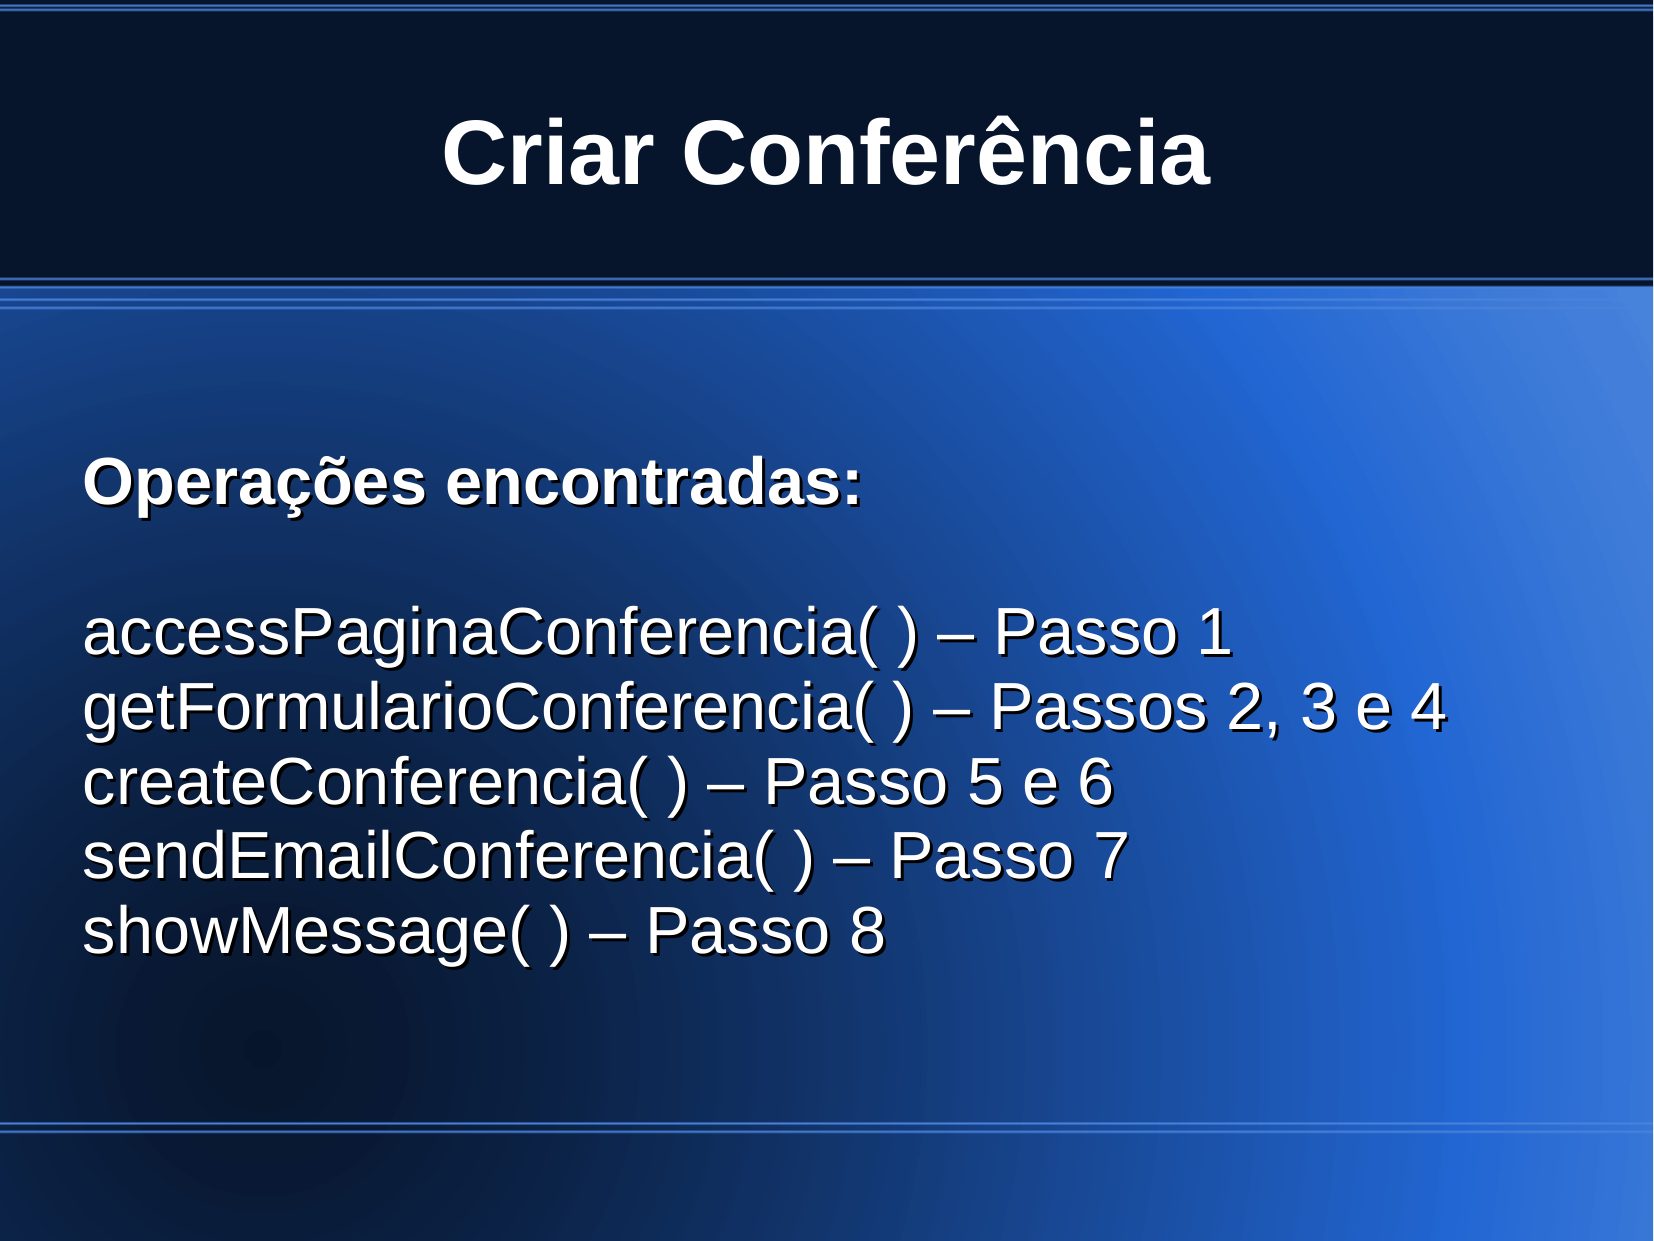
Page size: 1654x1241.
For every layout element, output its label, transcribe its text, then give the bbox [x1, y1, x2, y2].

picture [0, 0, 1654, 1241]
title Criar Conferência [82, 49, 1571, 257]
subtitle Operações encontradas: accessPaginaConferencia( ) – Passo 1 getFormularioConferencia( ) – Passos 2, 3 e 4 createConferencia( ) – Passo 5 e 6 sendEmailConferencia( ) – Passo 7 showMessage( ) – Passo 8 [82, 355, 1571, 1058]
